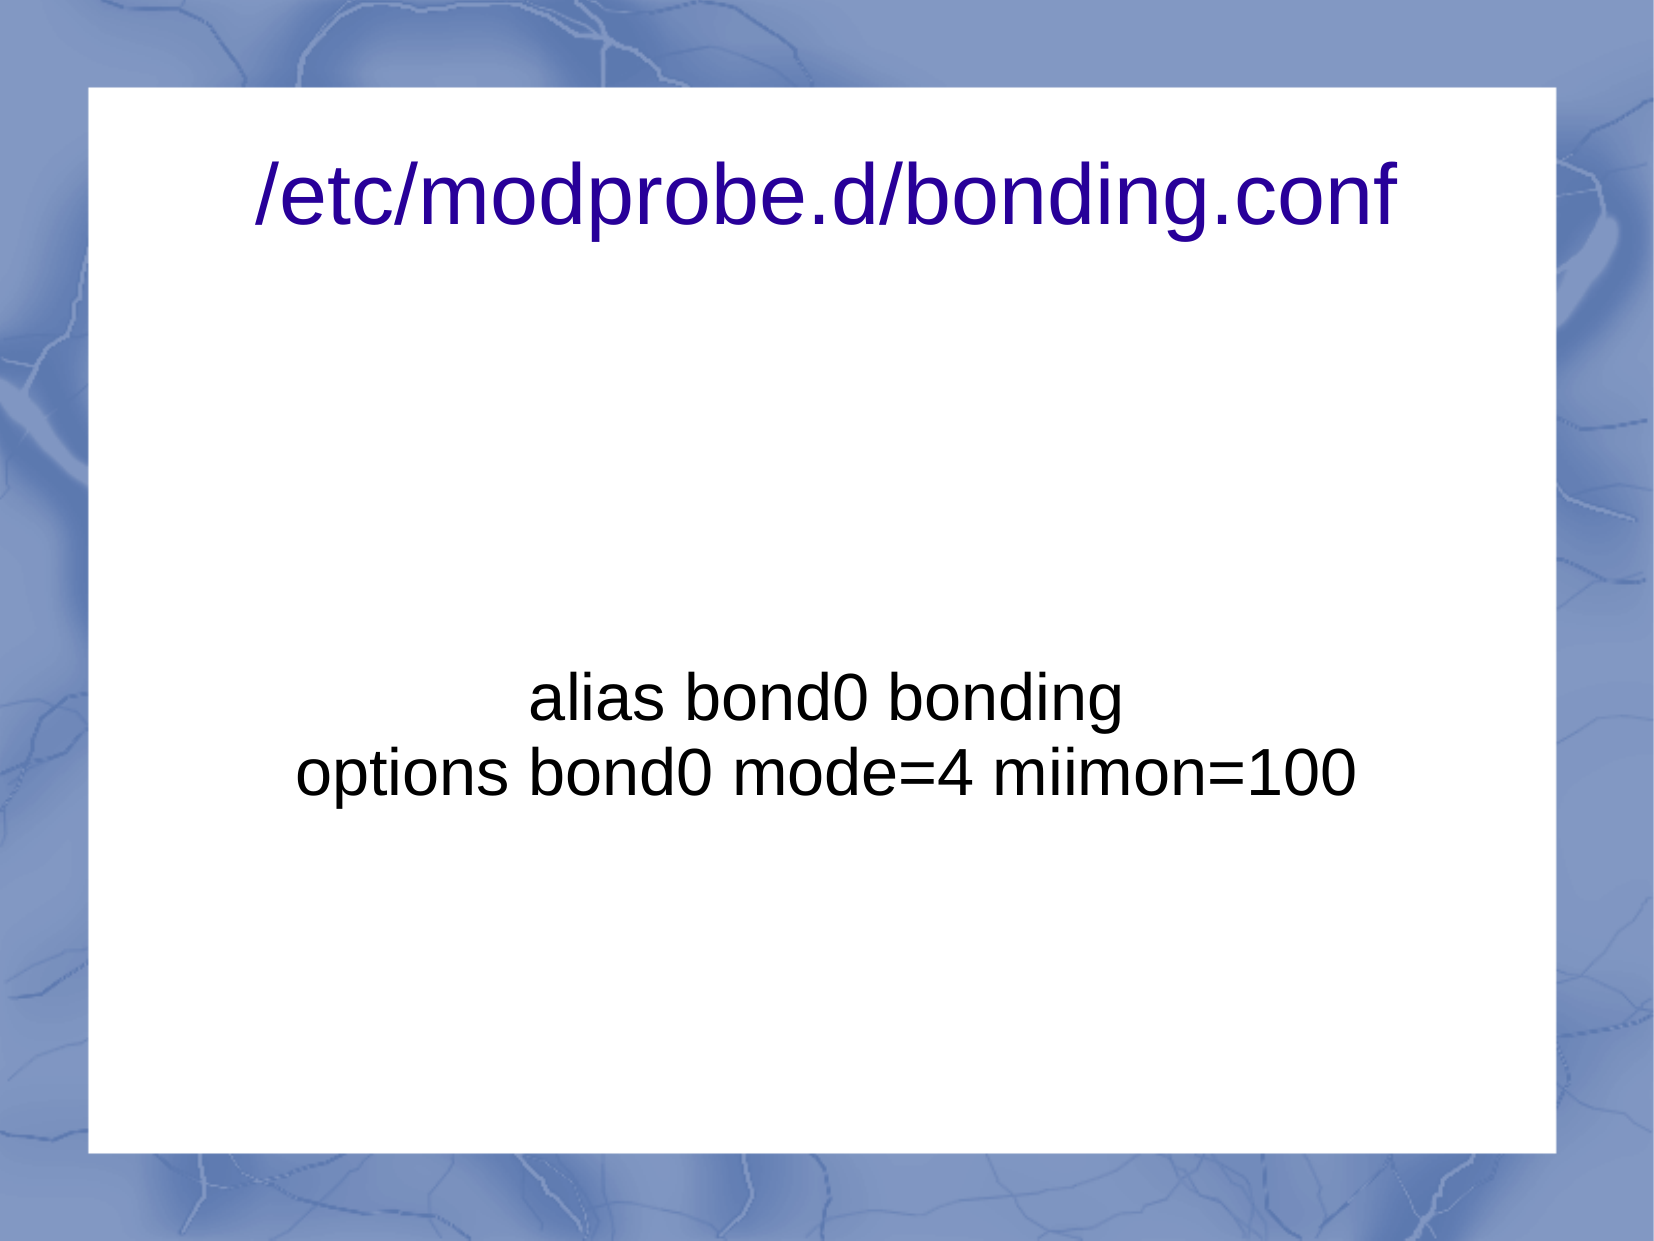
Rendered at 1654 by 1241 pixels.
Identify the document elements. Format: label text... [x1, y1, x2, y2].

picture [0, 0, 1654, 1241]
title /etc/modprobe.d/bonding.conf [118, 90, 1536, 298]
subtitle alias bond0 bonding options bond0 mode=4 miimon=100 [147, 325, 1506, 1145]
